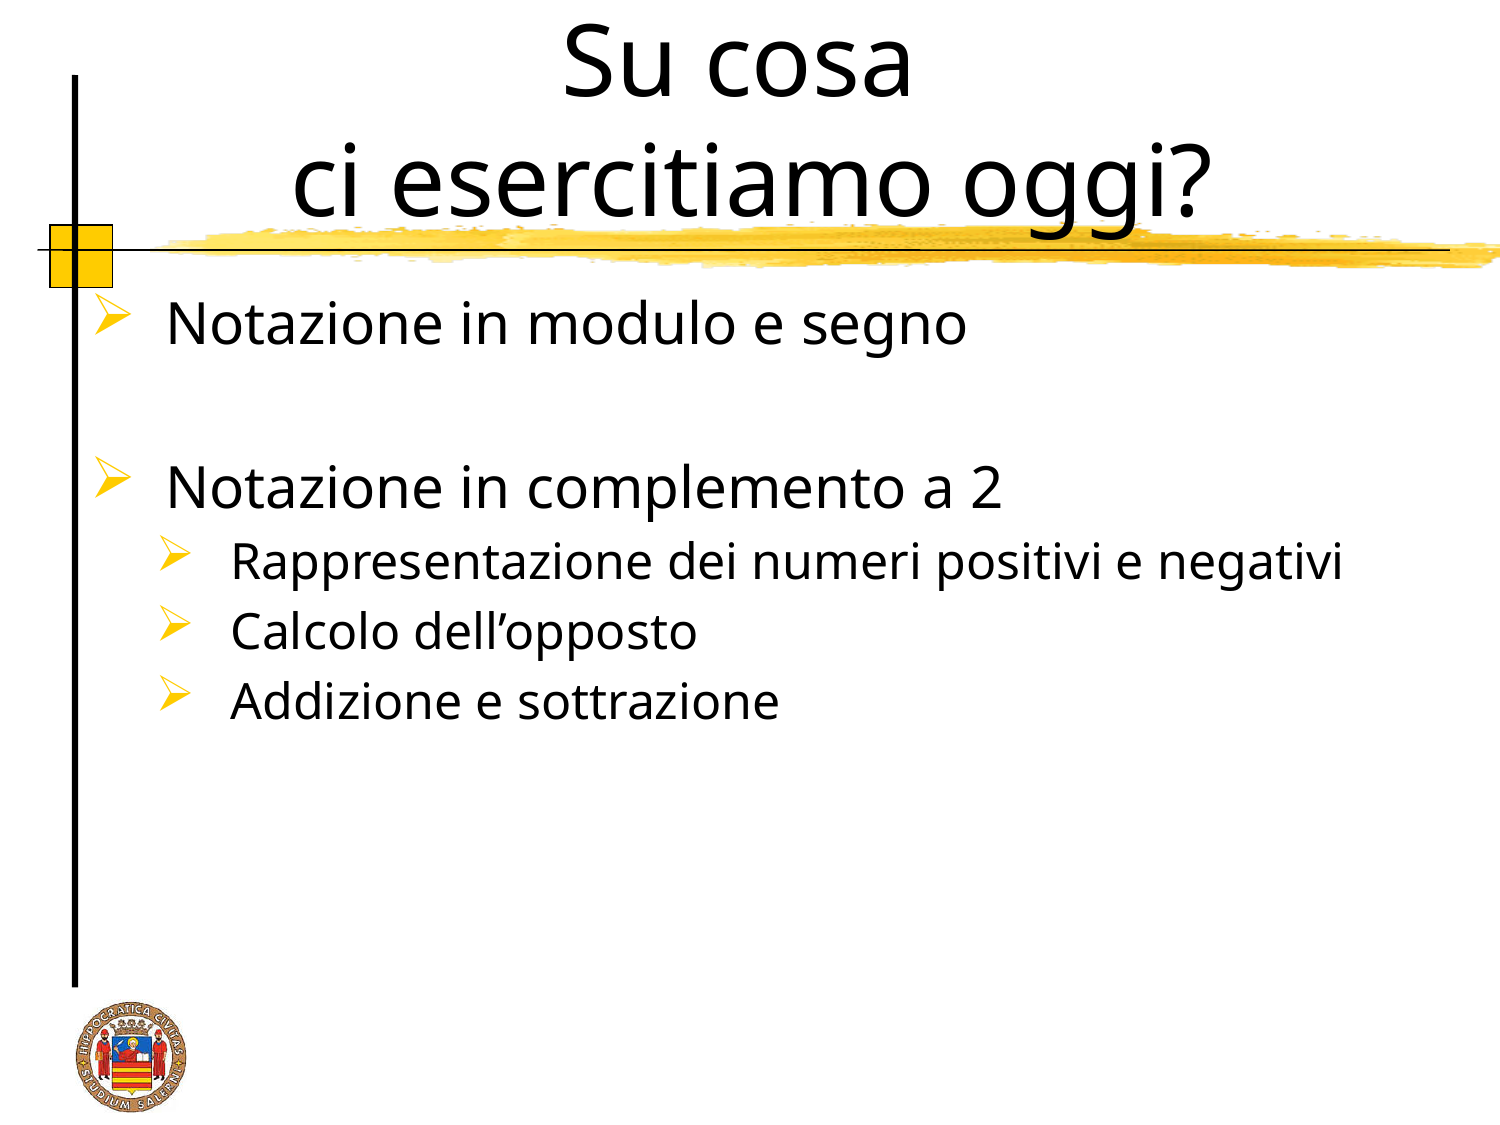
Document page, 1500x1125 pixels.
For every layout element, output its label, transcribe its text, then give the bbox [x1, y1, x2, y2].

picture [150, 215, 1500, 279]
picture [75, 999, 187, 1113]
list Notazione in modulo e segno Notazione in complemento a 2 Rappresentazione dei numeri positivi e negativi Calcolo dell’opposto Addizione e sottrazione [75, 278, 1471, 964]
title Su cosa ci esercitiamo oggi? [66, 56, 1438, 244]
